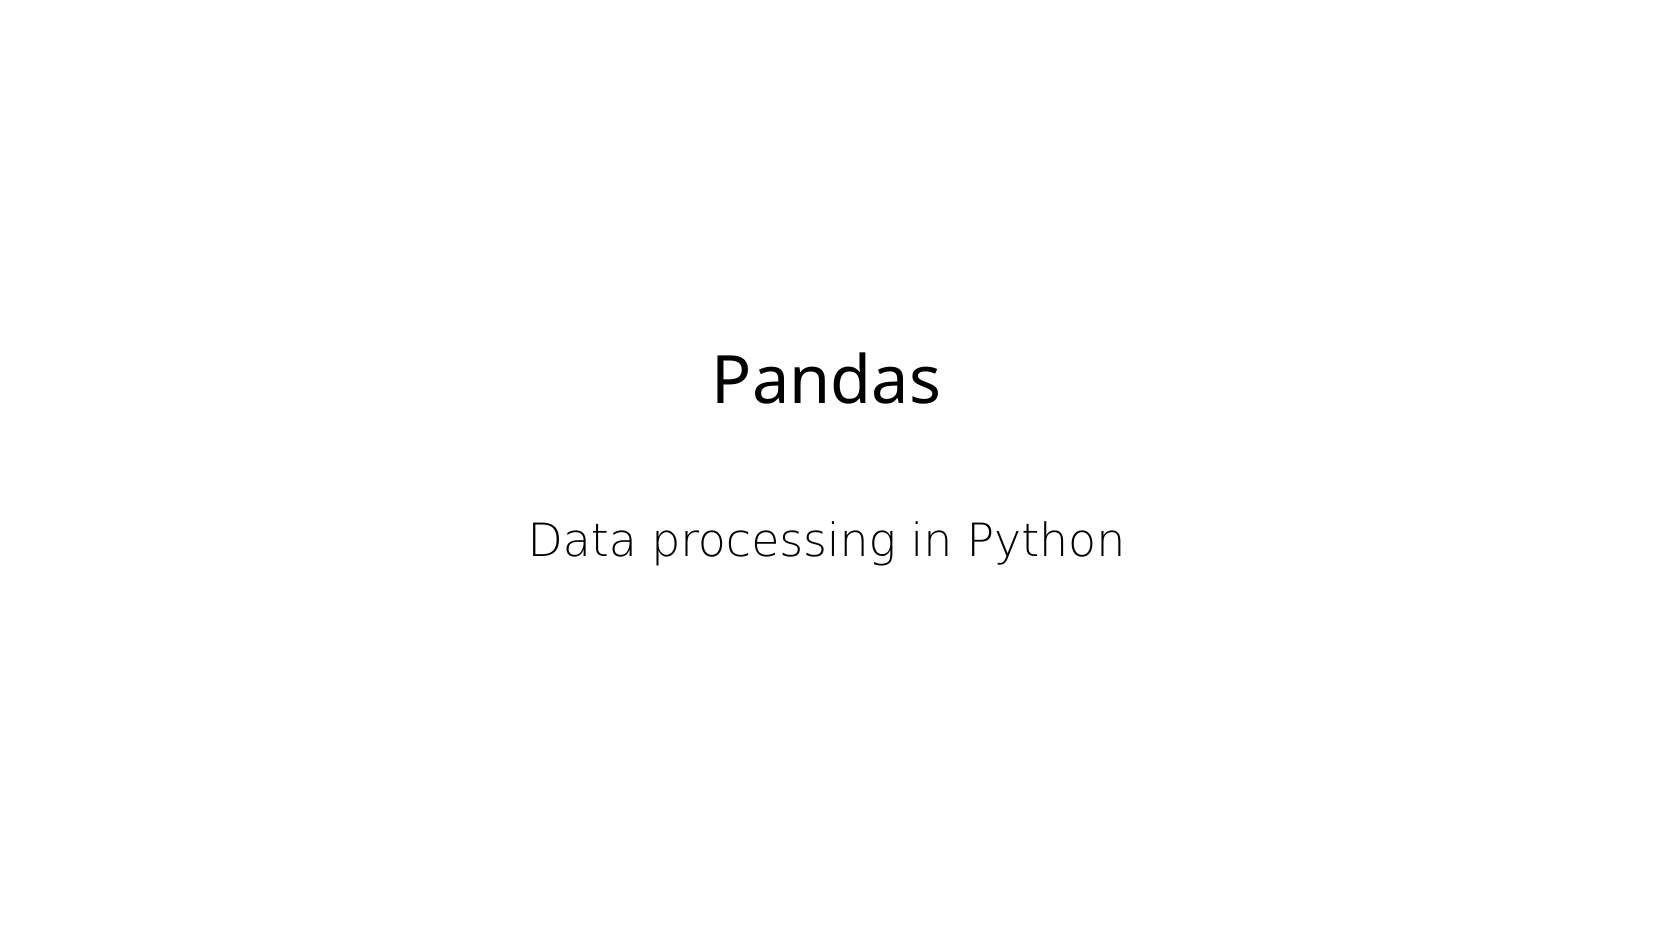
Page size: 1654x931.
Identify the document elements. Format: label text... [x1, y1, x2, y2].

subtitle Pandas Data processing in Python [82, 217, 1571, 758]
